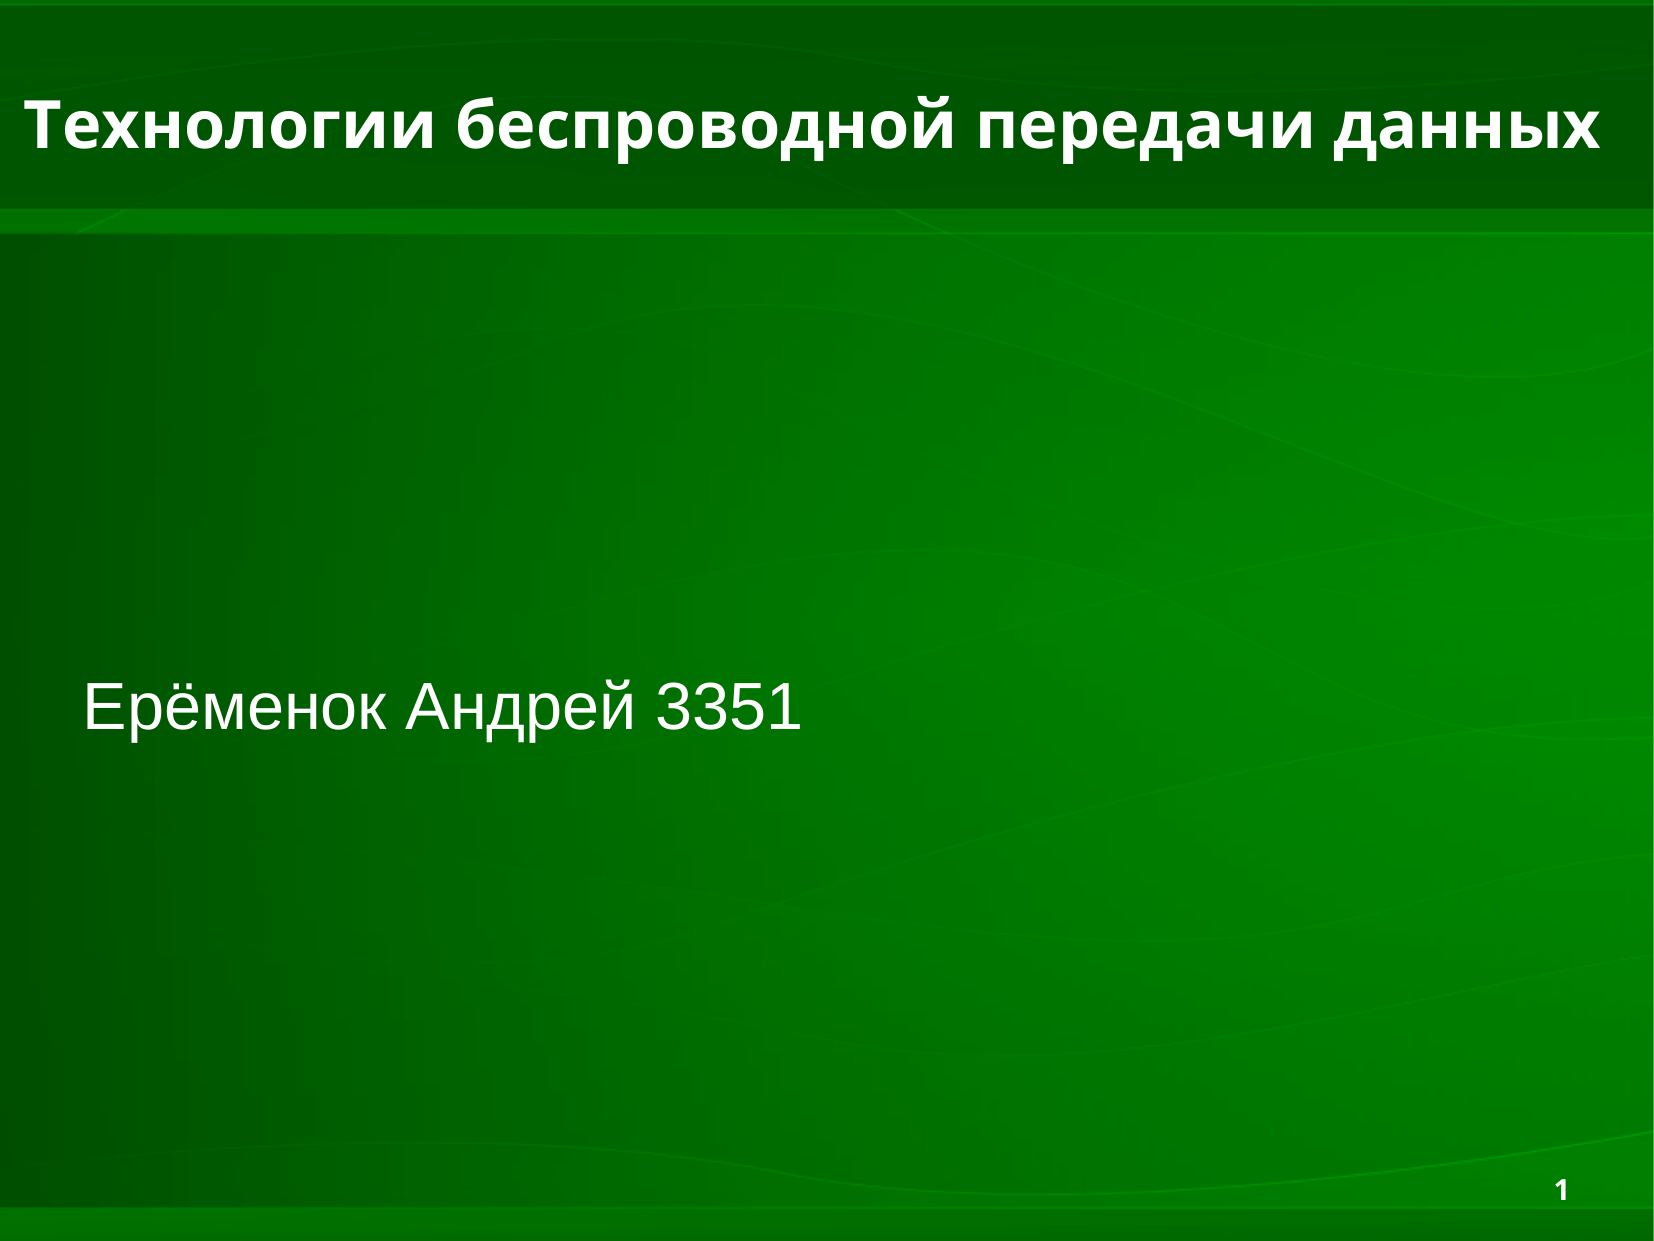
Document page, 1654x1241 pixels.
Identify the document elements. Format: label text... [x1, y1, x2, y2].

picture [0, 0, 1654, 1241]
title Технологии беспроводной передачи данных [23, 8, 1625, 237]
subtitle Ерёменок Андрей 3351 [82, 290, 1571, 1123]
